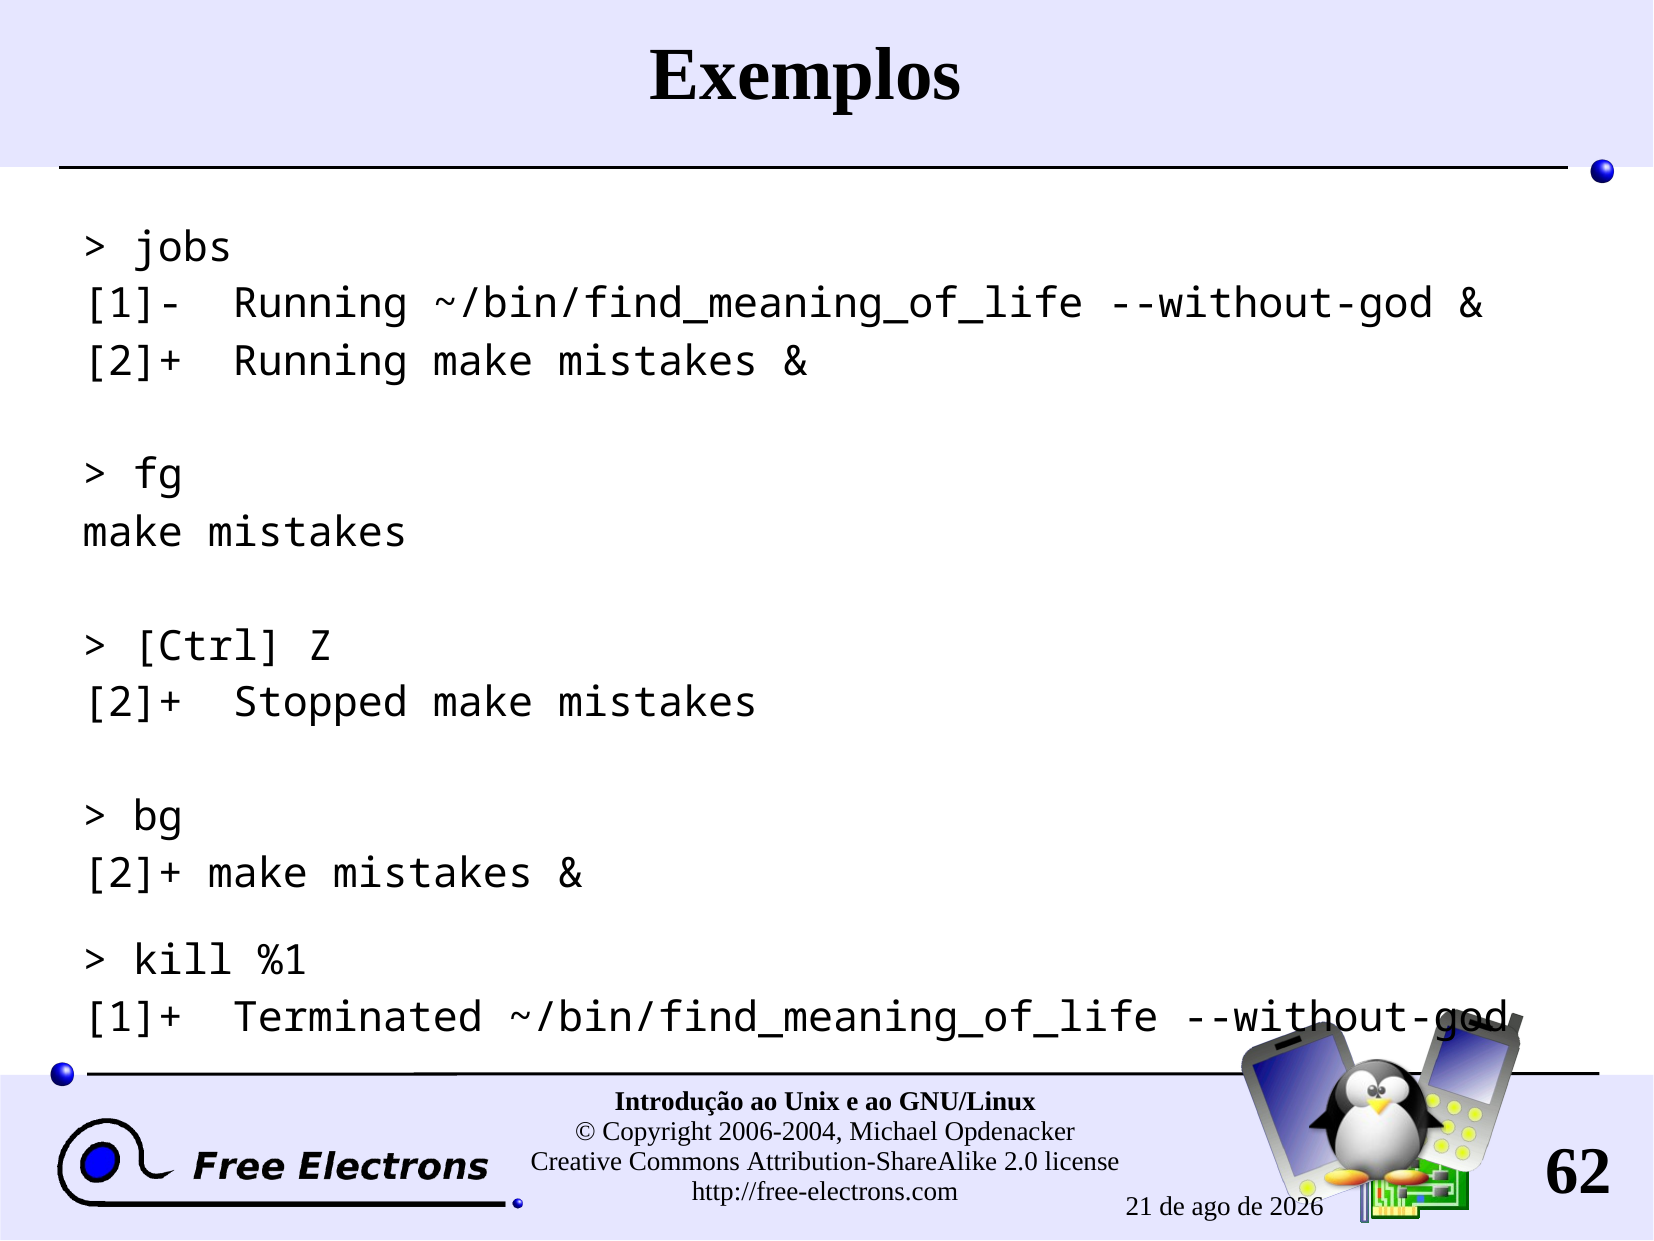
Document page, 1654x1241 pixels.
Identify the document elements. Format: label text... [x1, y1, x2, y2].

list > jobs [1]- Running ~/bin/find_meaning_of_life --without-god & [2]+ Running make mistakes & > fg make mistakes > [Ctrl] Z [2]+ Stopped make mistakes > bg [2]+ make mistakes & > kill %1 [1]+ Terminated ~/bin/find_meaning_of_life --without-god [64, 216, 1602, 1146]
title Exemplos [60, 25, 1551, 124]
picture [1286, 1198, 1293, 1214]
picture [1261, 1146, 1495, 1241]
picture [50, 1107, 527, 1216]
